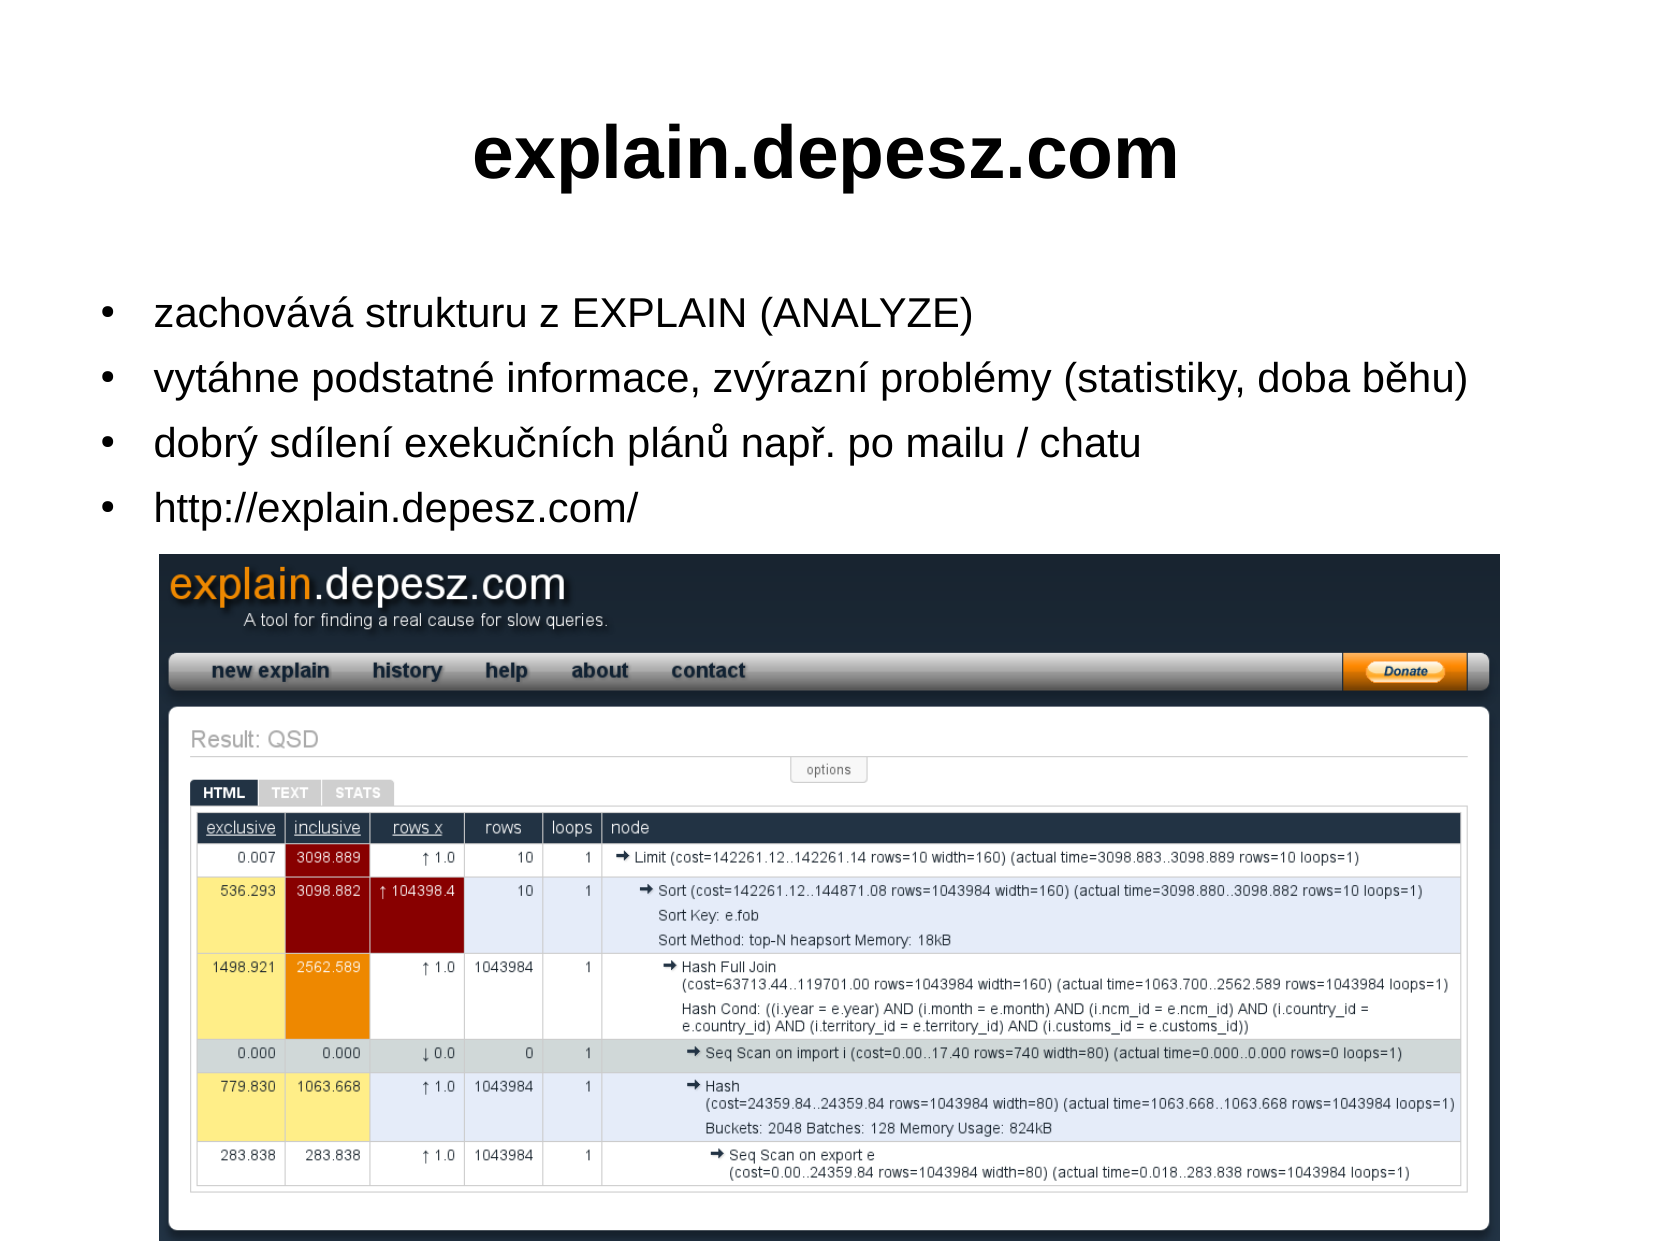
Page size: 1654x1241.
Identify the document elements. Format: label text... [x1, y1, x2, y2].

picture [159, 554, 1500, 1241]
list zachovává strukturu z EXPLAIN (ANALYZE) vytáhne podstatné informace, zvýrazní problémy (statistiky, doba běhu) dobrý sdílení exekučních plánů např. po mailu / chatu http://explain.depesz.com/ [82, 290, 1538, 1171]
title explain.depesz.com [82, 49, 1571, 257]
